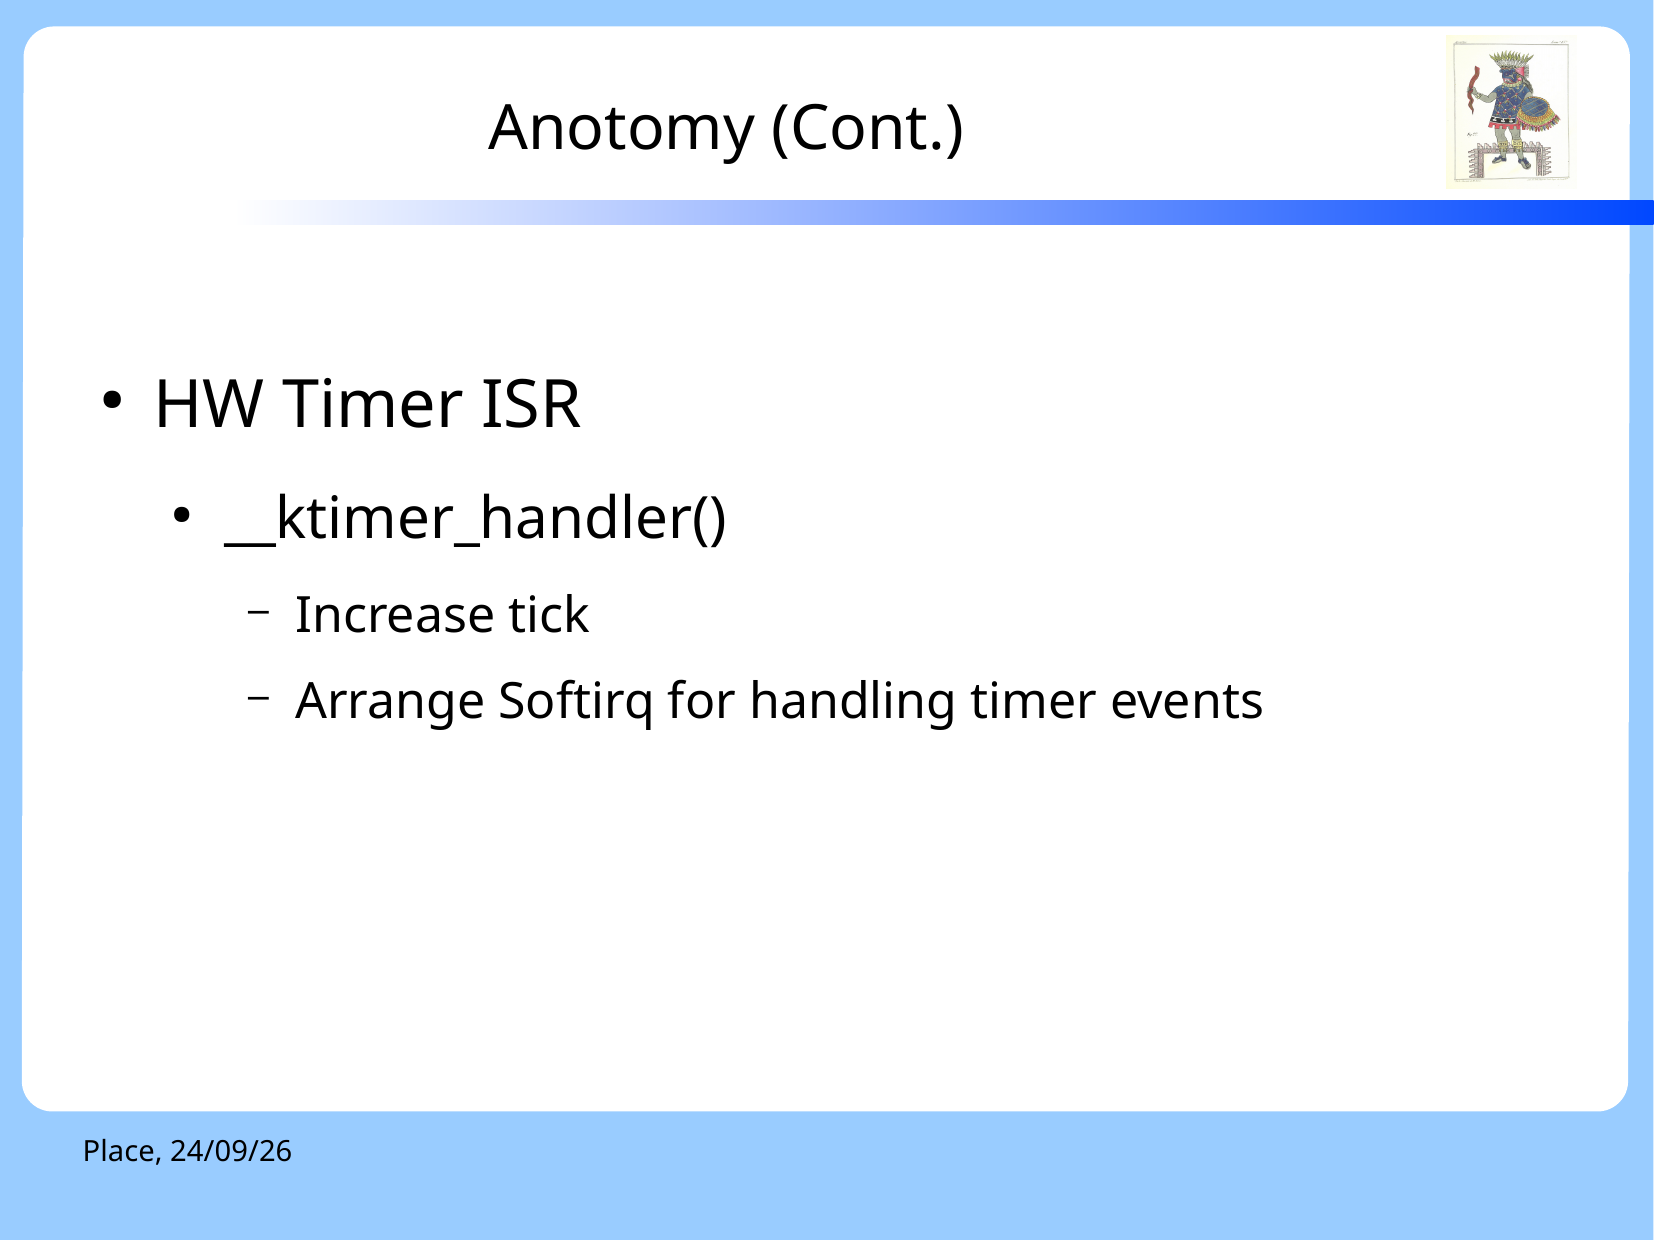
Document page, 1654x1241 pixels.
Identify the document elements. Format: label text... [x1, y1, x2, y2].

list HW Timer ISR __ktimer_handler() Increase tick Arrange Softirq for handling timer events [82, 236, 1571, 1055]
title Anotomy (Cont.) [82, 49, 1371, 201]
picture [1446, 35, 1577, 189]
